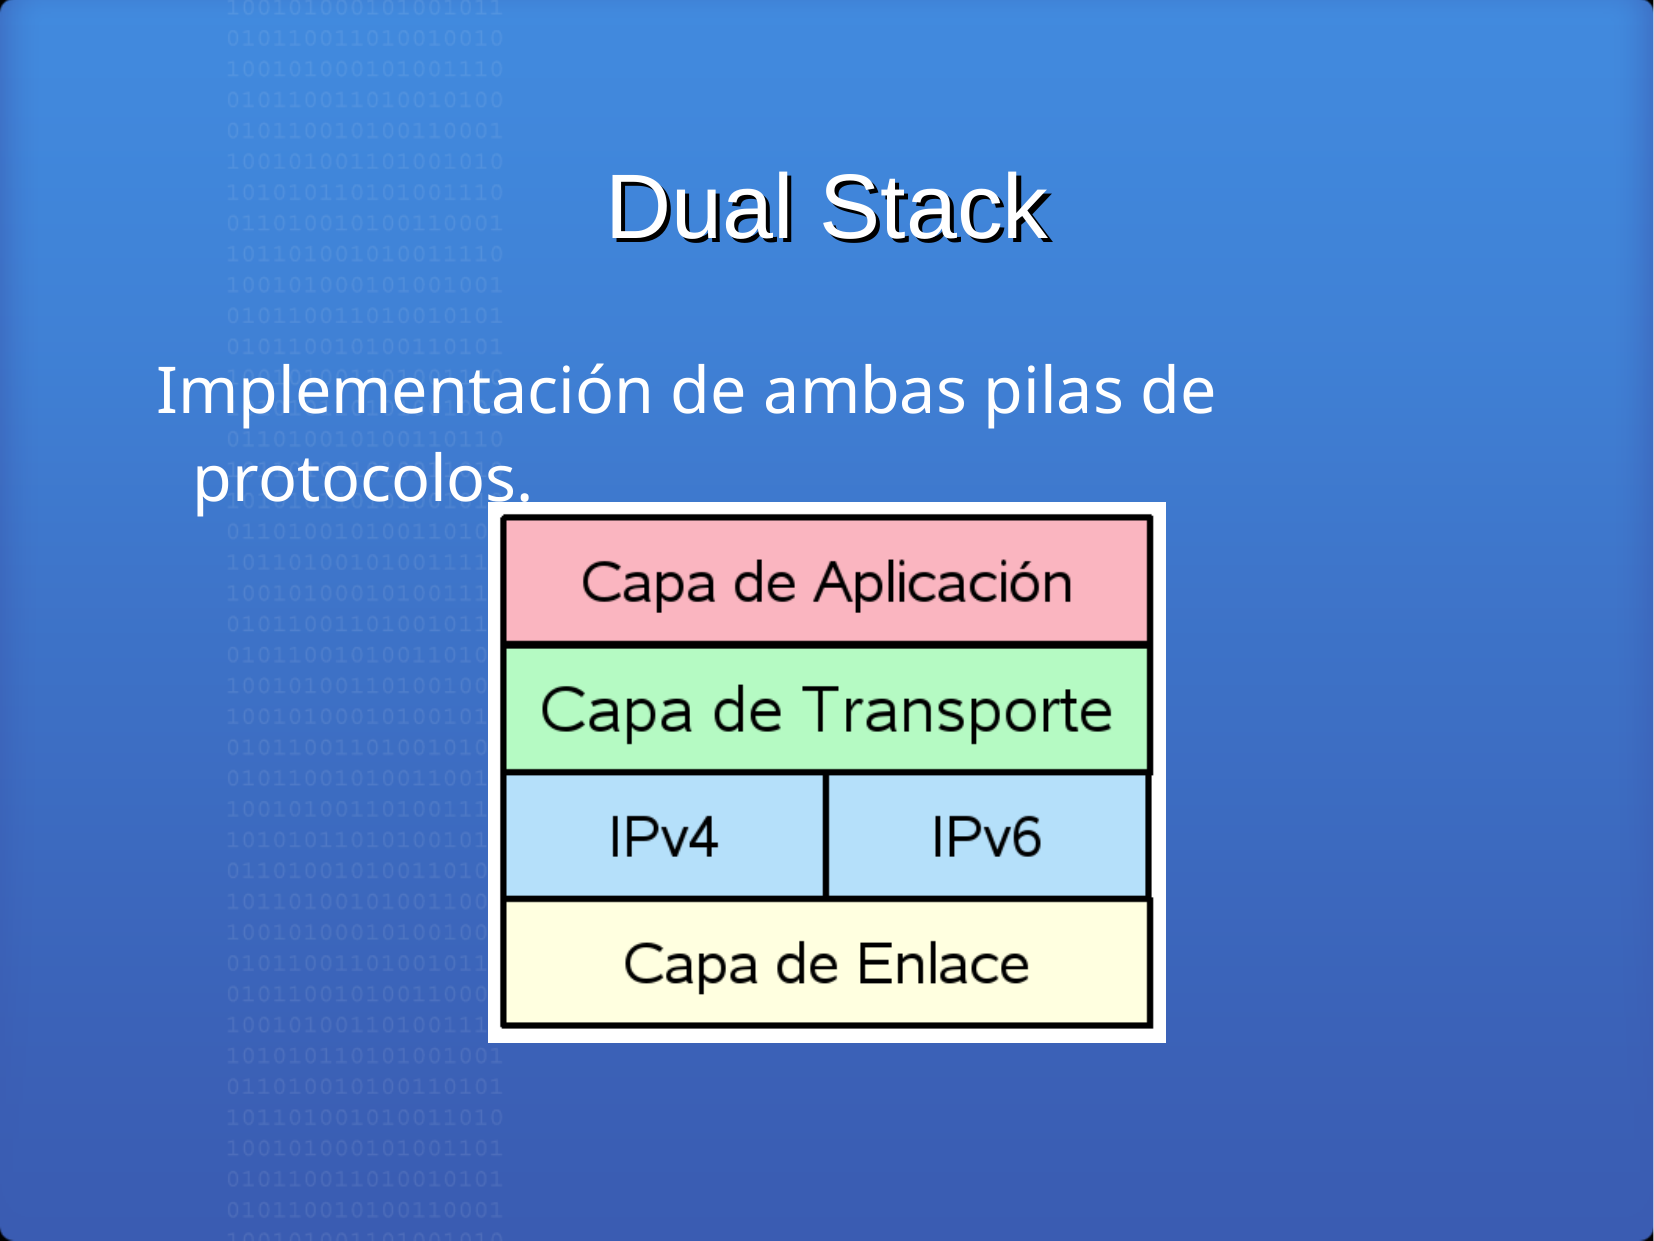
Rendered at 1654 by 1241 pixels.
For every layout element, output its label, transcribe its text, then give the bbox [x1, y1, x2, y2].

title Dual Stack [121, 110, 1534, 303]
picture [0, 0, 1654, 1241]
subtitle Implementación de ambas pilas de protocolos. [121, 352, 1534, 1119]
